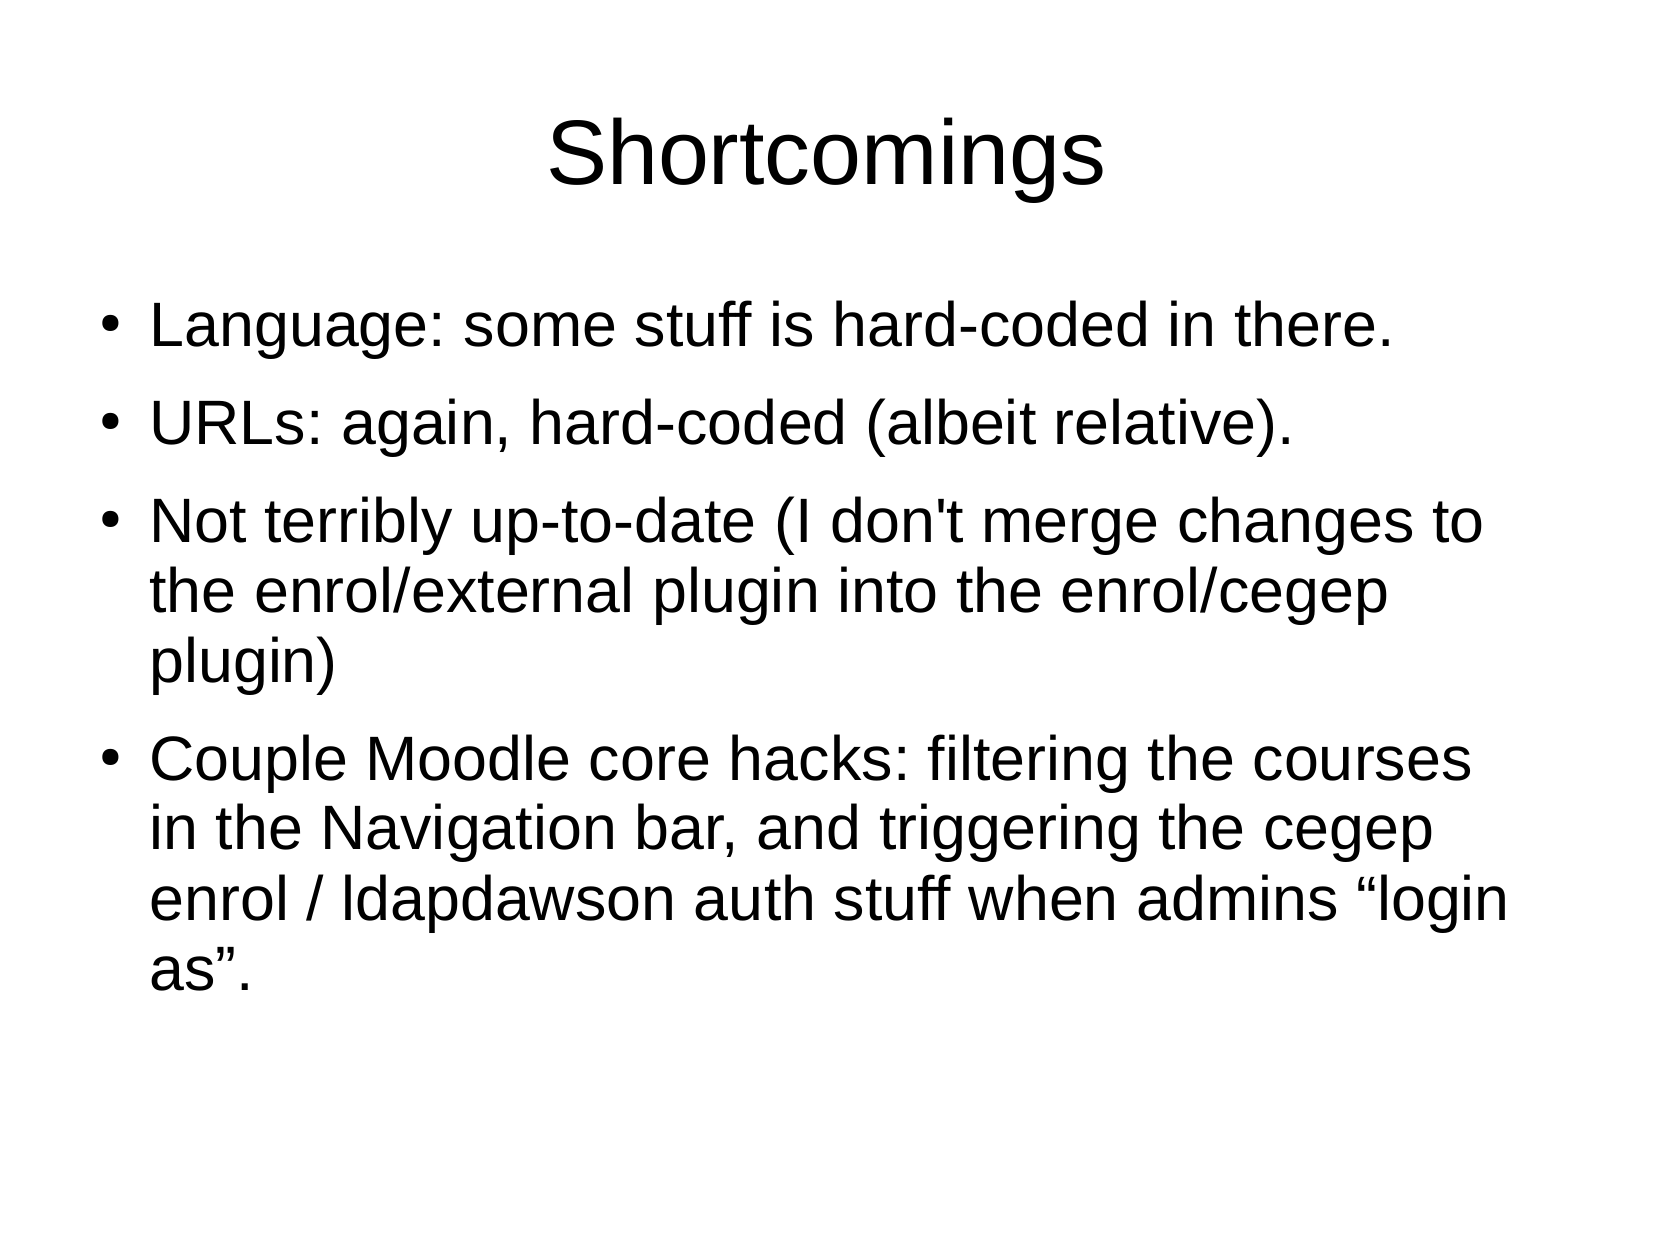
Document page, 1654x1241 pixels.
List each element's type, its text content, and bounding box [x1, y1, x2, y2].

title Shortcomings [82, 49, 1571, 257]
list Language: some stuff is hard-coded in there. URLs: again, hard-coded (albeit relative). Not terribly up-to-date (I don't merge changes to the enrol/external plugin into the enrol/cegep plugin) Couple Moodle core hacks: filtering the courses in the Navigation bar, and triggering the cegep enrol / ldapdawson auth stuff when admins “login as”. [82, 290, 1538, 1010]
